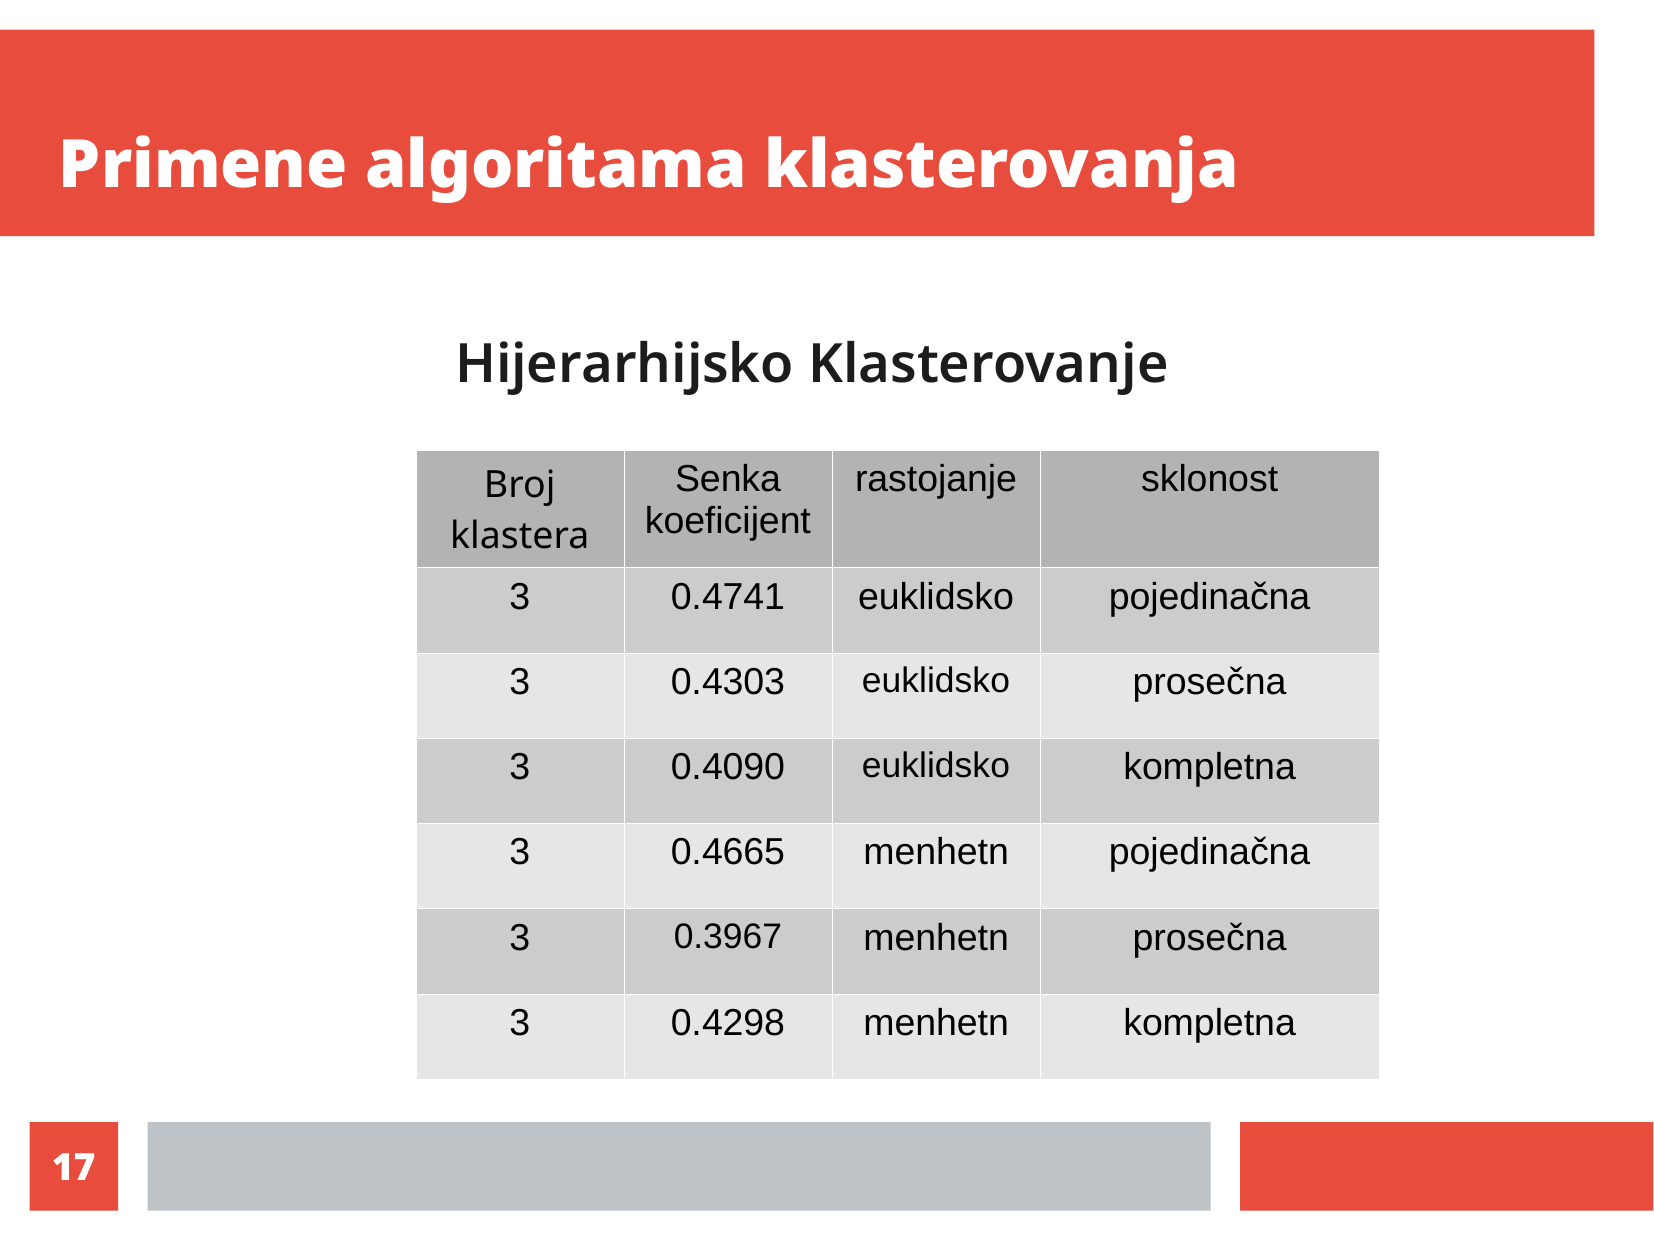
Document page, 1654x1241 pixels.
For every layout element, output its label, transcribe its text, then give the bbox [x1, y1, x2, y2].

table_cell 3 [417, 824, 624, 908]
table_cell euklidsko [833, 739, 1040, 823]
title Primene algoritama klasterovanja [59, 59, 1595, 207]
table_cell euklidsko [833, 654, 1040, 738]
table_cell 3 [417, 995, 624, 1079]
table_header rastojanje [833, 451, 1040, 567]
table_cell kompletna [1041, 739, 1379, 823]
table_cell pojedinačna [1041, 568, 1379, 653]
table_cell menhetn [833, 995, 1040, 1079]
table_cell 0.4090 [625, 739, 832, 823]
table_cell menhetn [833, 909, 1040, 994]
table_header sklonost [1041, 451, 1379, 567]
table_cell 3 [417, 739, 624, 823]
table_cell 3 [417, 909, 624, 994]
table_cell 0.4741 [625, 568, 832, 653]
list Hijerarhijsko Klasterovanje [59, 324, 1565, 1093]
table_header Senka koeficijent [625, 451, 832, 567]
table_cell prosečna [1041, 654, 1379, 738]
table_cell euklidsko [833, 568, 1040, 653]
table_cell 3 [417, 654, 624, 738]
table_cell 3 [417, 568, 624, 653]
table_cell 0.3967 [625, 909, 832, 994]
table_cell menhetn [833, 824, 1040, 908]
table_cell kompletna [1041, 995, 1379, 1079]
table_cell prosečna [1041, 909, 1379, 994]
table_cell 0.4298 [625, 995, 832, 1079]
table_cell pojedinačna [1041, 824, 1379, 908]
table_cell 0.4665 [625, 824, 832, 908]
table_cell 0.4303 [625, 654, 832, 738]
table_header Broj klastera [417, 451, 624, 567]
